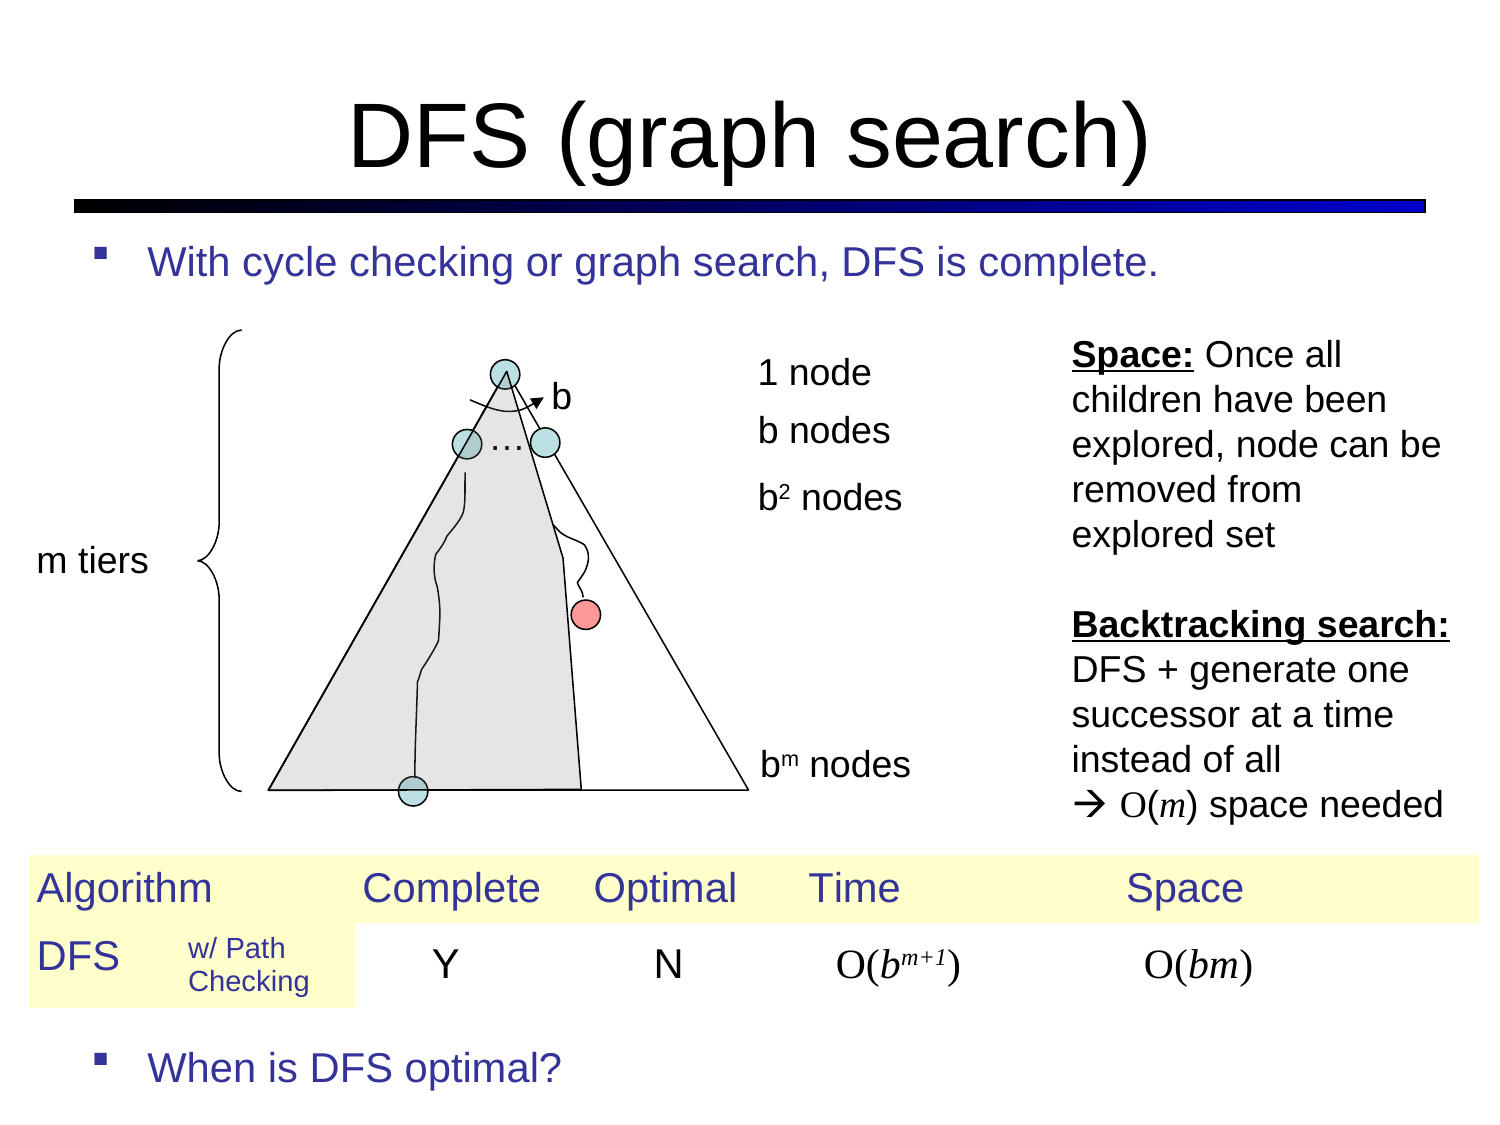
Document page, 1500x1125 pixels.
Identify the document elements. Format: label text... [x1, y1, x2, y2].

table_header Complete [355, 855, 586, 923]
table_header Time [801, 855, 1119, 923]
table_header Space [1119, 855, 1479, 923]
text_box With cycle checking or graph search, DFS is complete. When is DFS optimal? [76, 236, 1427, 855]
text_box 1 node [742, 340, 927, 401]
table_header Optimal [586, 855, 801, 923]
text_box Y [417, 928, 518, 995]
text_box m tiers [21, 528, 230, 590]
text_box [268, 359, 582, 807]
text_box DFS (graph search) [75, 37, 1426, 225]
text_box O(bm) [1129, 928, 1355, 995]
text_box b [536, 364, 586, 425]
table_header Algorithm [29, 855, 355, 923]
table_cell [801, 923, 1119, 1008]
table_cell DFS [29, 923, 181, 1008]
text_box N [638, 928, 739, 995]
table_cell [586, 923, 801, 1008]
table_cell w/ Path Checking [181, 923, 355, 1008]
text_box [571, 600, 601, 630]
text_box b nodes [743, 398, 927, 459]
text_box bm nodes [745, 732, 986, 793]
table_cell [1119, 923, 1479, 1008]
text_box With cycle checking or graph search, DFS is complete. When is DFS optimal? [76, 1008, 1427, 1124]
table_cell [355, 923, 586, 1008]
text_box … [473, 404, 485, 428]
text_box O(bm+1) [821, 928, 1129, 995]
text_box b2 nodes [743, 465, 927, 527]
text_box Space: Once all children have been explored, node can be removed from explored set Backtracking search: DFS + generate one successor at a time instead of all  O(m) space needed [1056, 322, 1467, 834]
